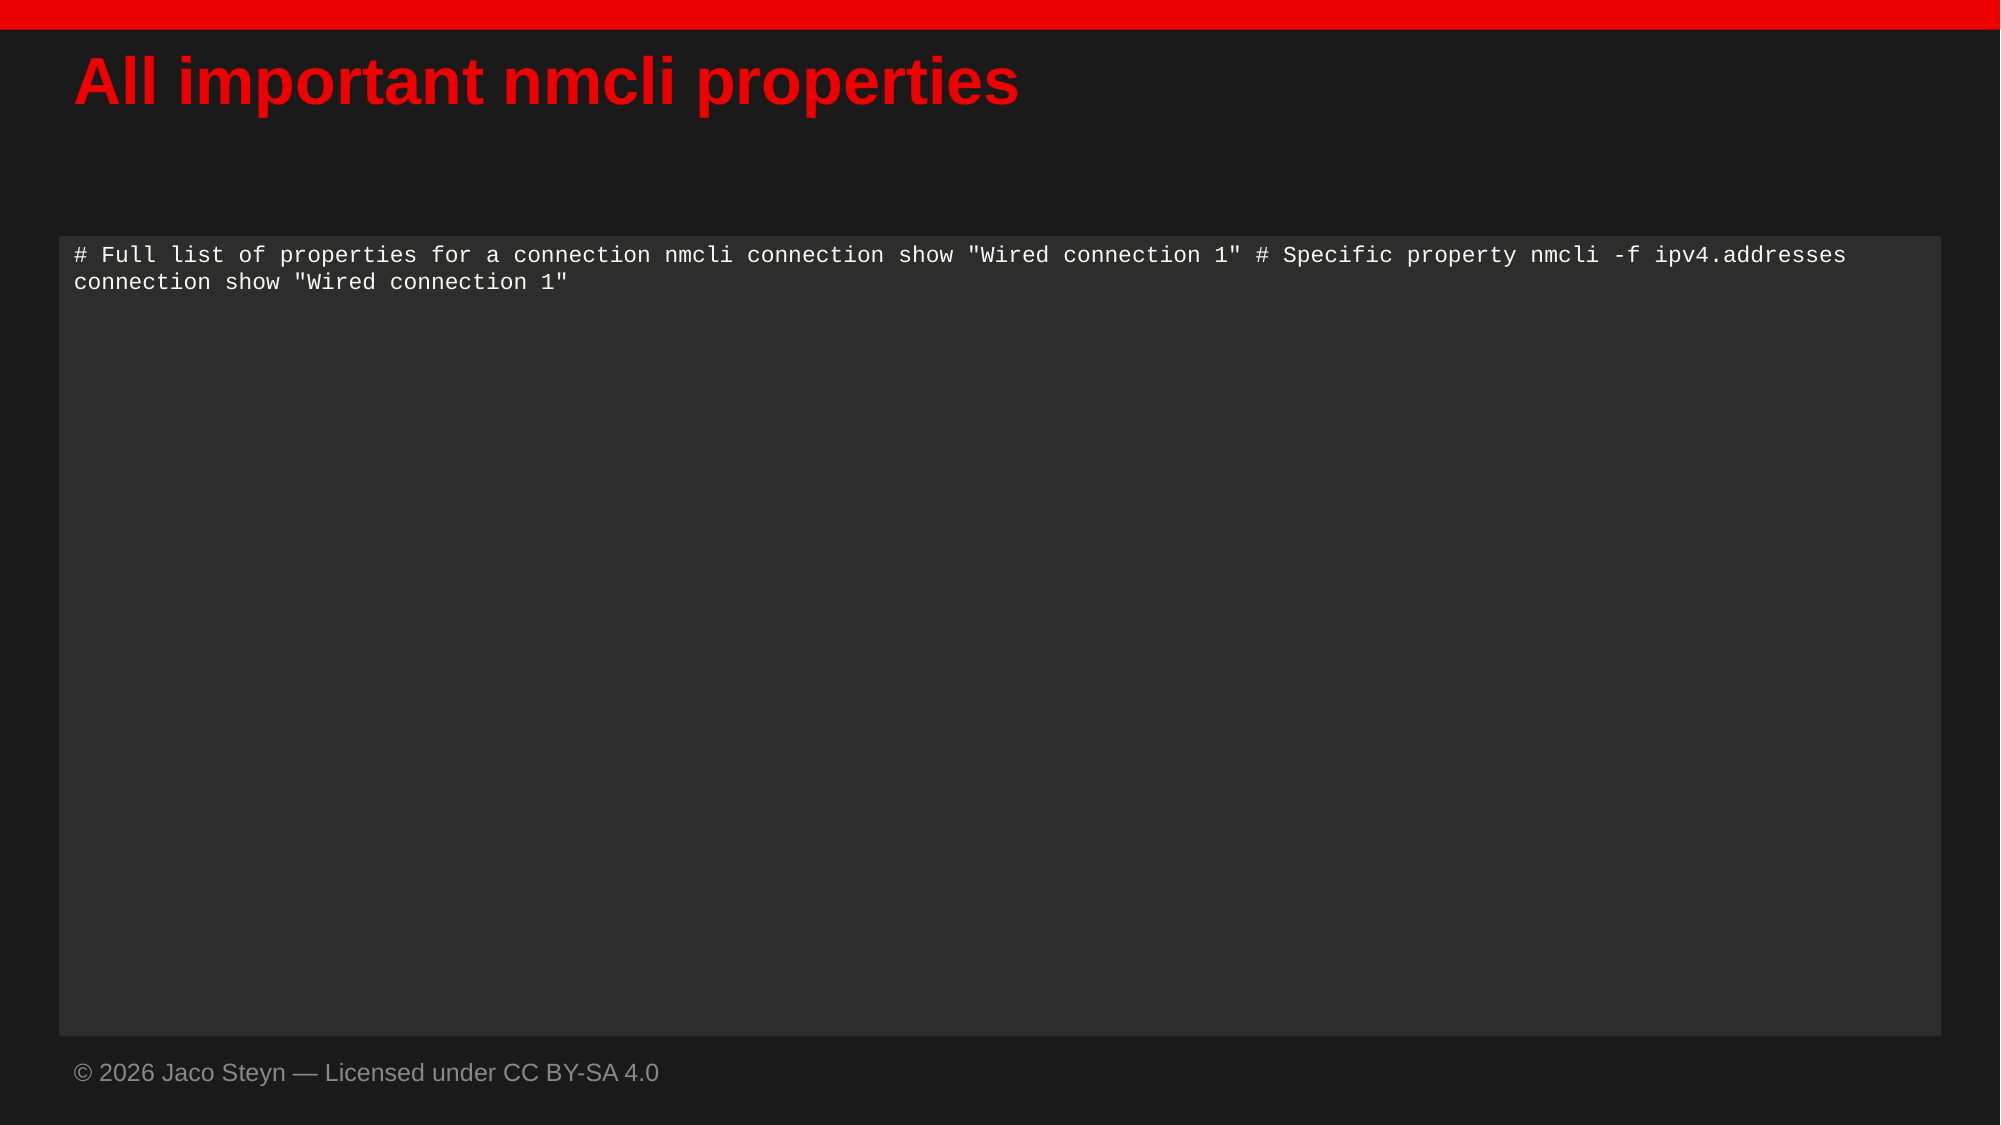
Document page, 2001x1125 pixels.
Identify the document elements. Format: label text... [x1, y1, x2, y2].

text_box © 2026 Jaco Steyn — Licensed under CC BY-SA 4.0 [59, 1051, 1942, 1093]
text_box [0, 0, 2001, 30]
text_box # Full list of properties for a connection nmcli connection show "Wired connection 1" # Specific property nmcli -f ipv4.addresses connection show "Wired connection 1" [59, 236, 1942, 1037]
text_box All important nmcli properties [59, 36, 1942, 208]
